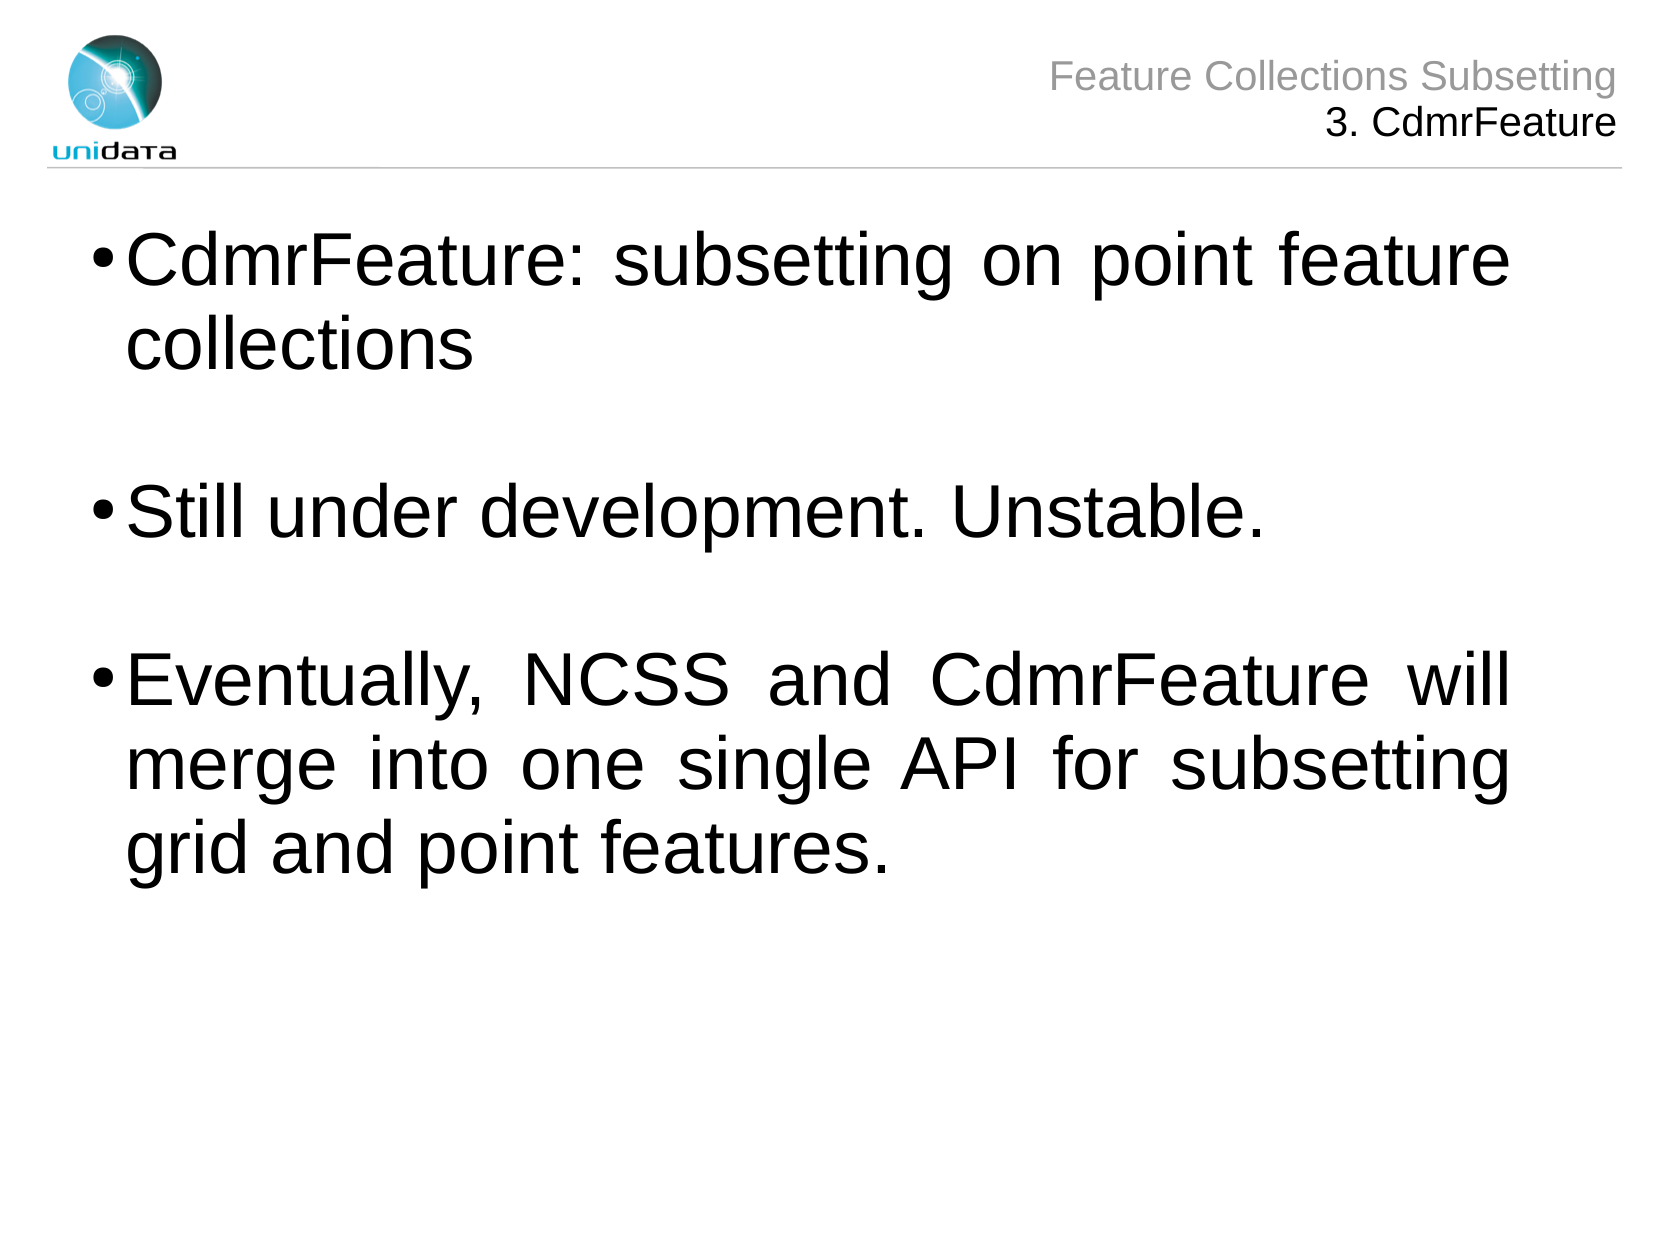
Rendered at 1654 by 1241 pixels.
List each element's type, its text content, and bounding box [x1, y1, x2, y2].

text_box CdmrFeature: subsetting on point feature collections Still under development. Unstable. Eventually, NCSS and CdmrFeature will merge into one single API for subsetting grid and point features. [75, 210, 1576, 1210]
text_box Feature Collections Subsetting 3. CdmrFeature [980, 41, 1618, 158]
picture [41, 23, 187, 174]
